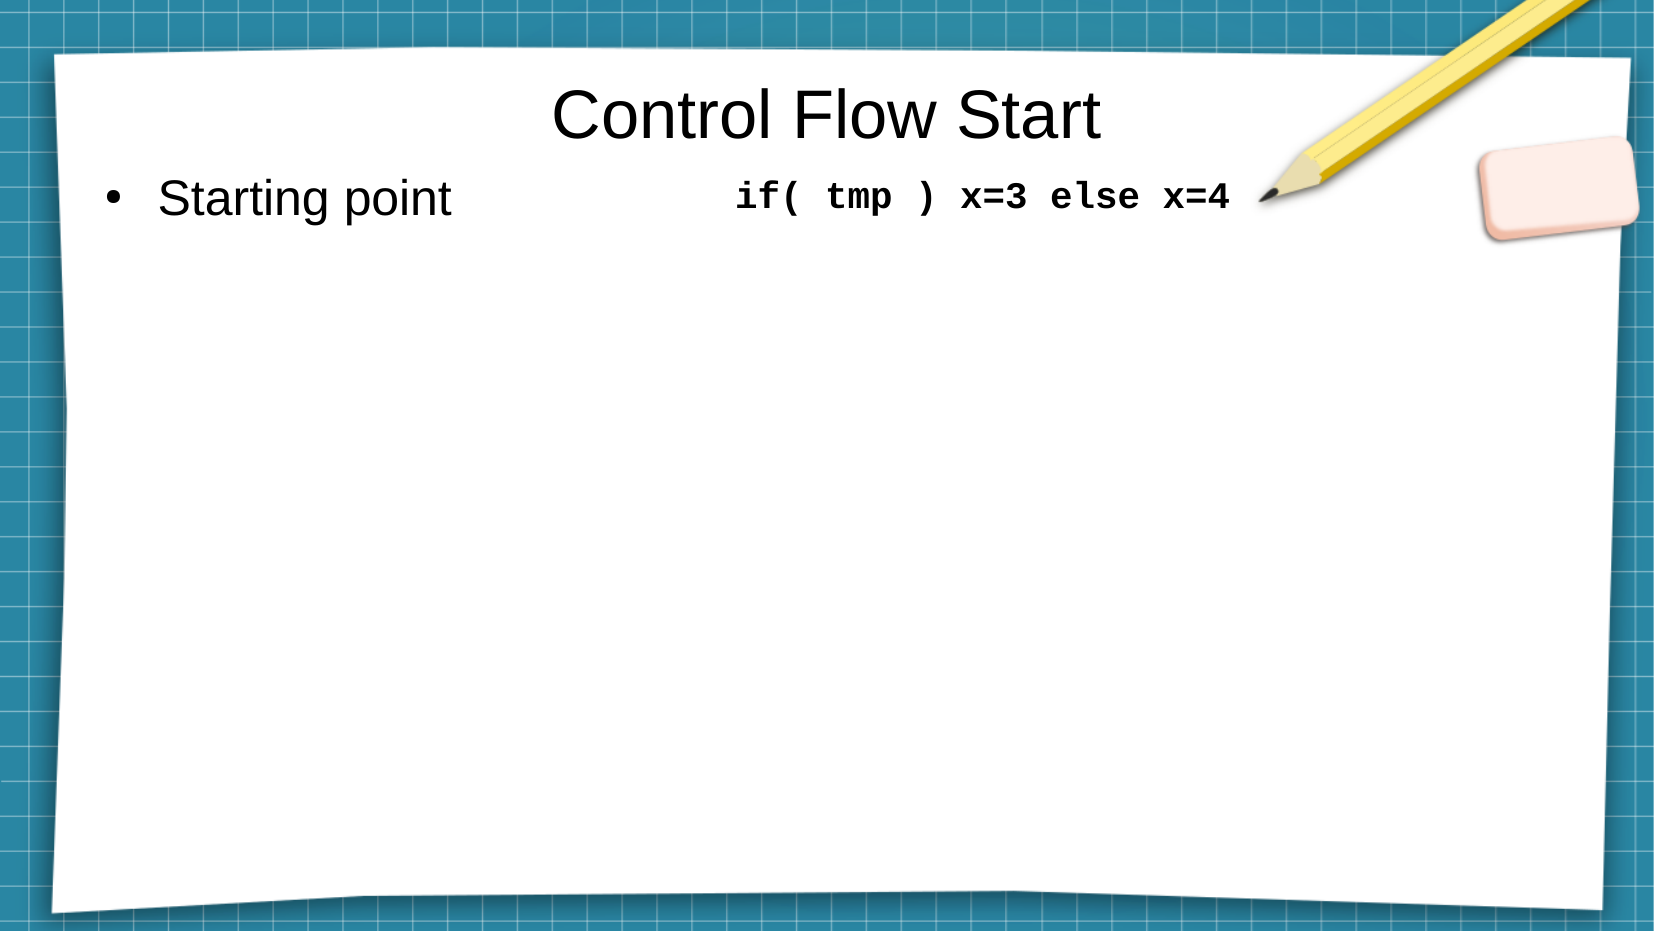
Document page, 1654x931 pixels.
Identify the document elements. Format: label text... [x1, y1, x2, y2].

title Control Flow Start [82, 37, 1571, 193]
text_box if( tmp ) x=3 else x=4 [720, 170, 1246, 228]
list Starting point [86, 170, 1295, 736]
picture [0, 0, 1654, 931]
